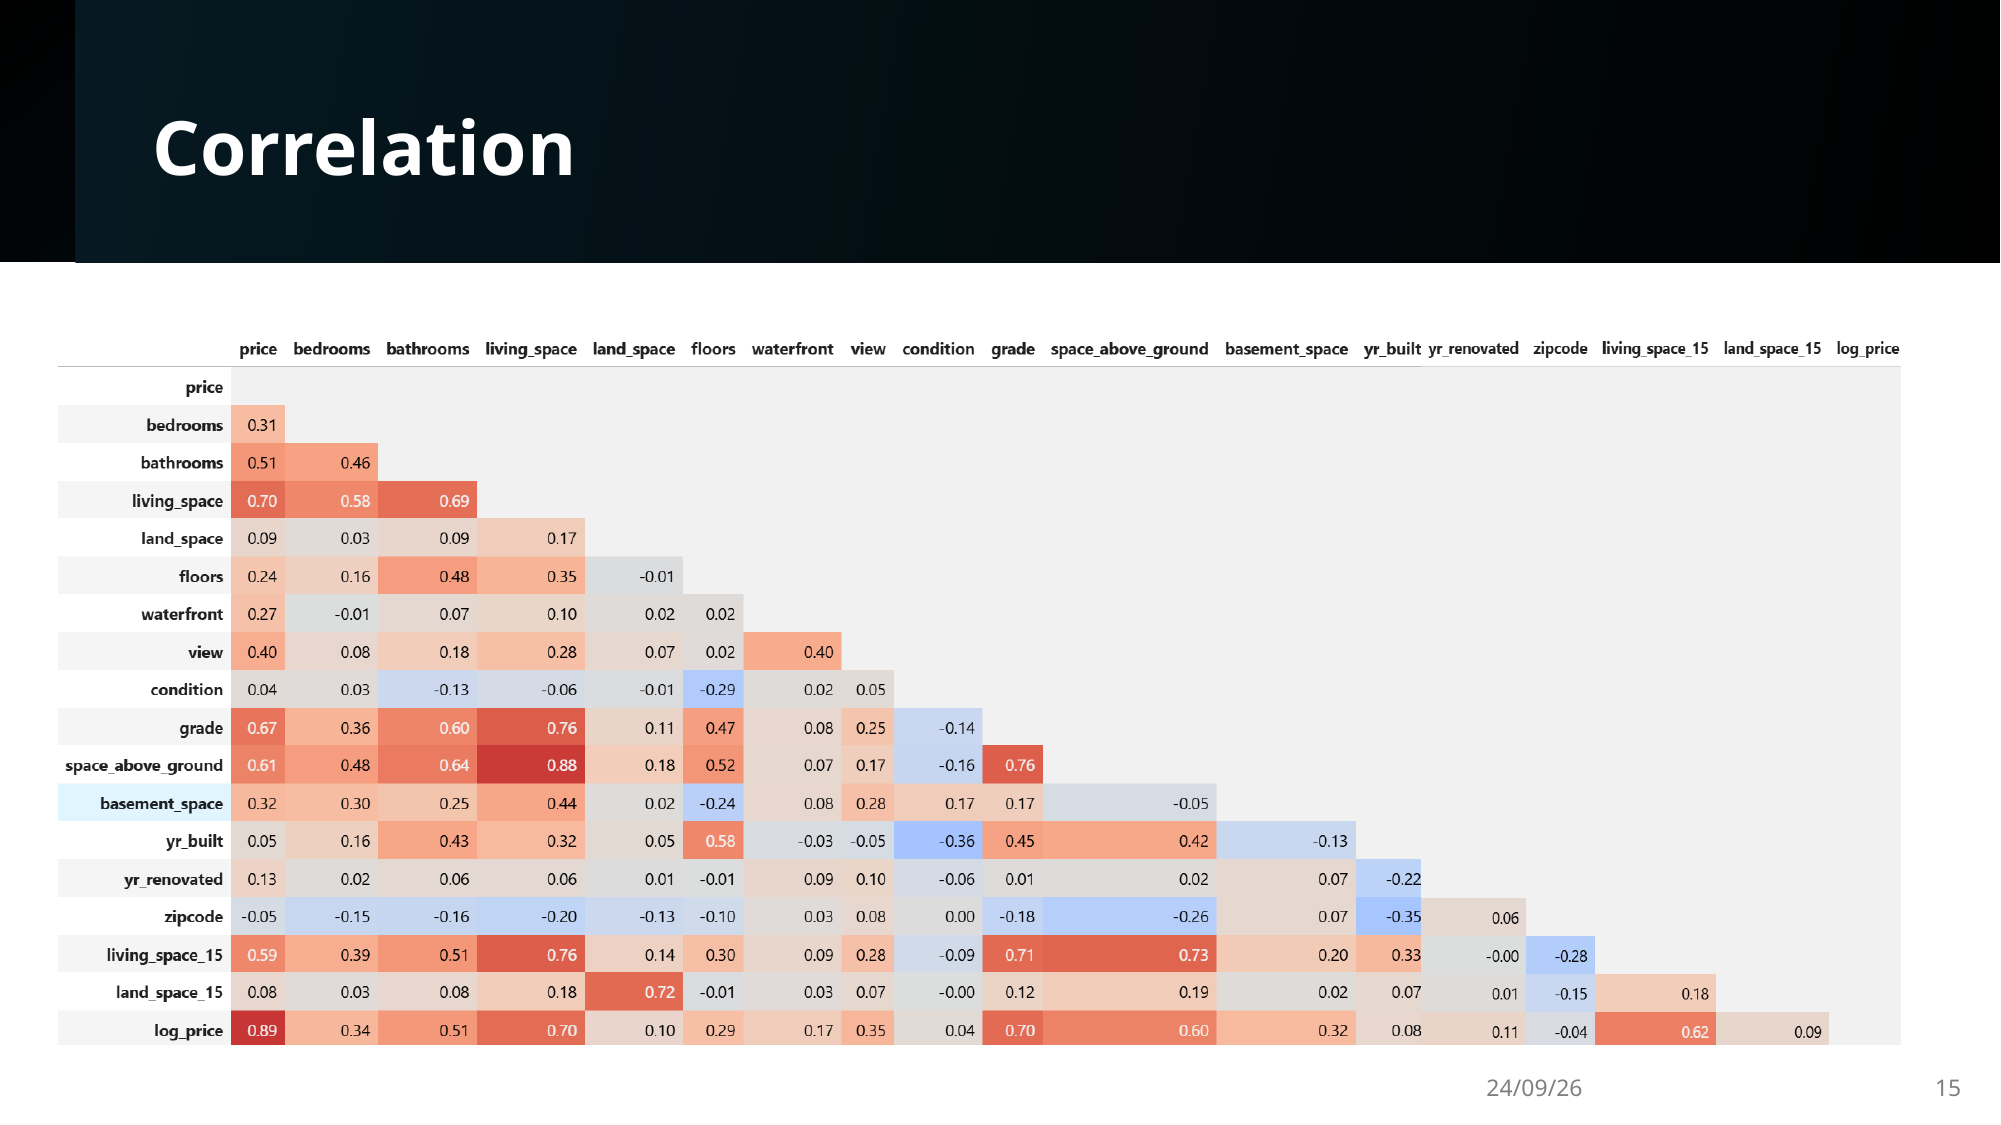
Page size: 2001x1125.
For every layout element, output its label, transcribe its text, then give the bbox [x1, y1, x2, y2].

text_box 15 [1920, 1058, 1994, 1119]
picture [55, 340, 1901, 1045]
text_box 09/12/2024 [1471, 1058, 1920, 1119]
title Correlation [137, 42, 1863, 260]
text_box [0, 0, 2000, 1125]
